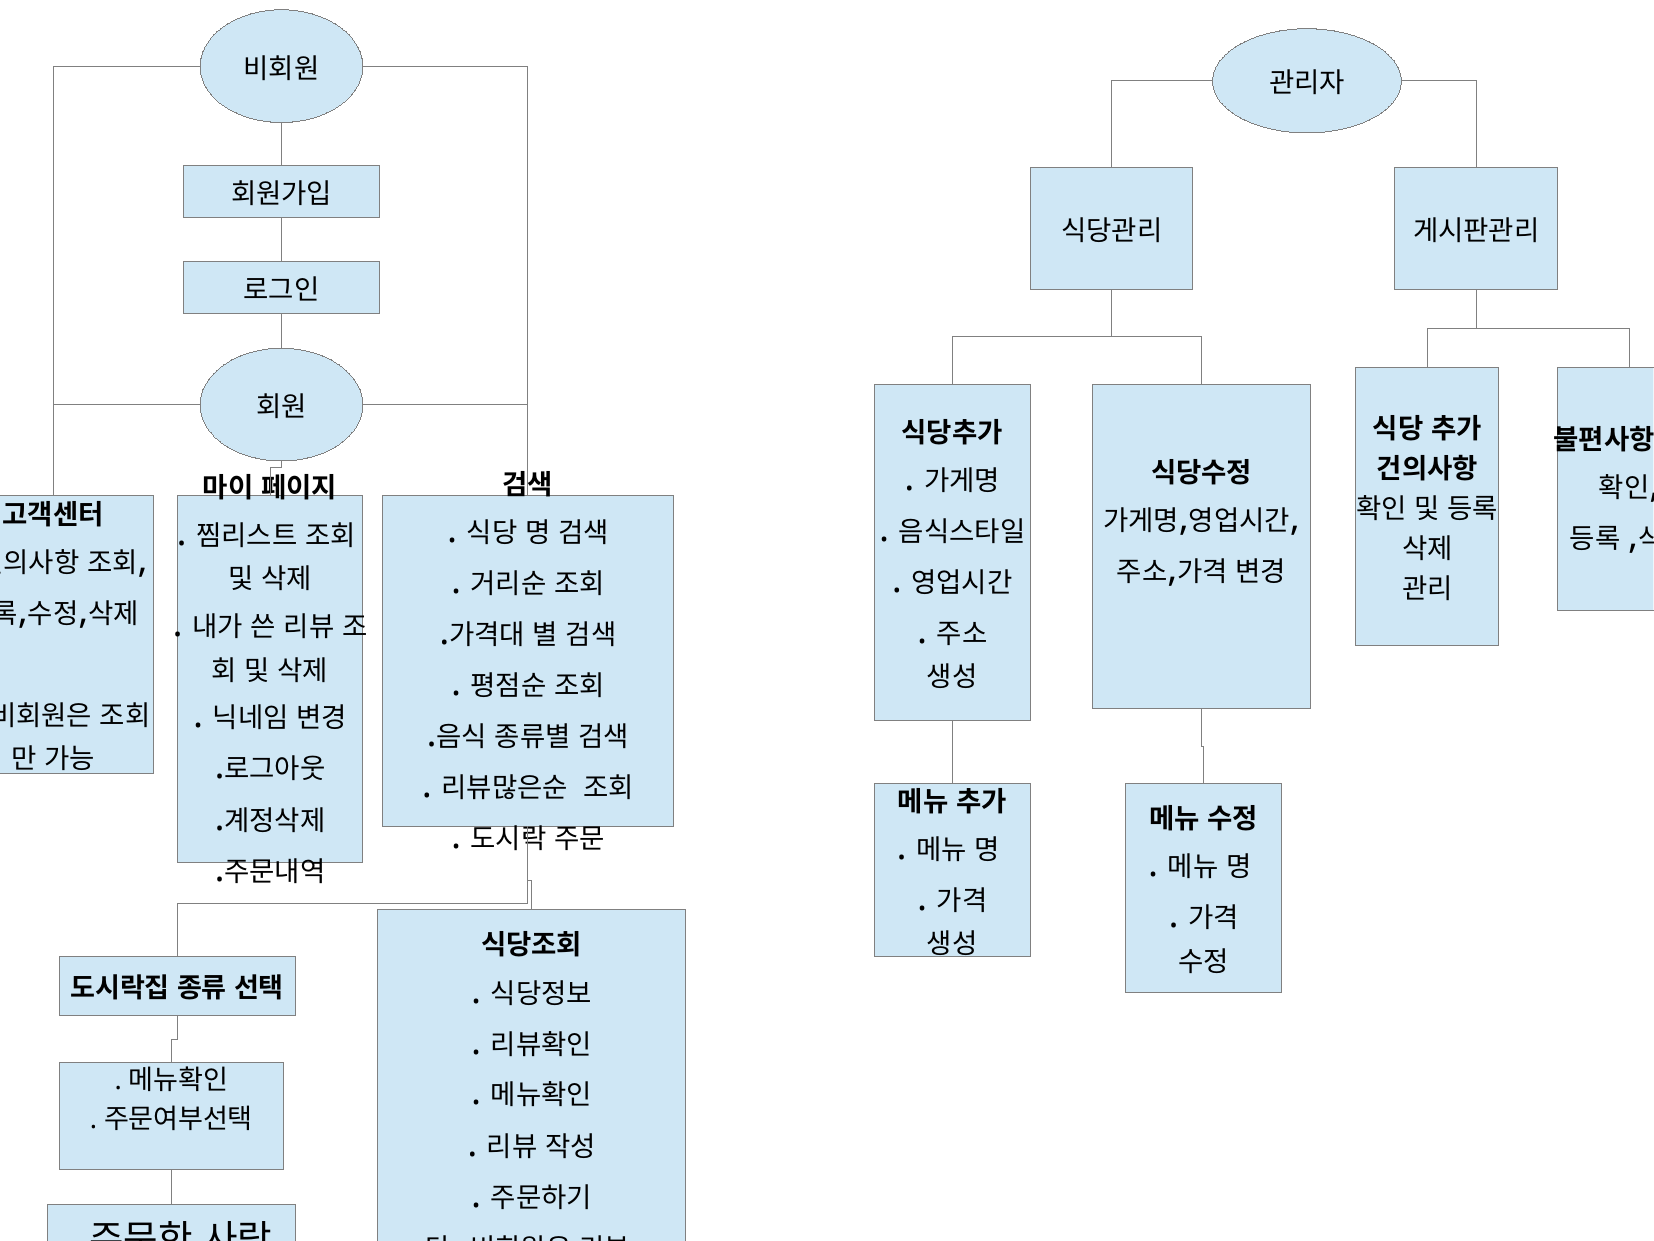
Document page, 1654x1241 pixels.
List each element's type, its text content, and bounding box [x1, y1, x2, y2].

text_box 관리자 [1212, 28, 1402, 133]
text_box 메뉴 수정 . 메뉴 명 . 가격 수정 [1125, 783, 1282, 993]
text_box 회원가입 [183, 165, 380, 218]
text_box 불편사항접수 확인, 등록 ,삭제 [1557, 367, 1654, 611]
text_box 식당조회 . 식당정보 . 리뷰확인 . 메뉴확인 . 리뷰 작성 . 주문하기 단, 비회원은 리뷰 작성 불가 [377, 909, 686, 1241]
text_box . 메뉴확인 . 주문여부선택 [59, 1062, 284, 1170]
text_box 도시락집 종류 선택 [59, 956, 296, 1016]
text_box . 주문한 사람 닉네임 출력 [47, 1204, 296, 1241]
text_box 게시판관리 [1394, 167, 1558, 290]
text_box 검색 . 식당 명 검색 . 거리순 조회 .가격대 별 검색 . 평점순 조회 .음식 종류별 검색 . 리뷰많은순 조회 . 도시락 주문 [382, 495, 674, 827]
text_box 식당 추가 건의사항 확인 및 등록 삭제 관리 [1355, 367, 1499, 646]
text_box 회원 [200, 348, 363, 461]
text_box 고객센터 . 건의사항 조회, 등록,수정,삭제 단,비회원은 조회 만 가능 [0, 495, 154, 774]
text_box 로그인 [183, 261, 380, 314]
text_box 비회원 [200, 9, 363, 123]
text_box 메뉴 추가 . 메뉴 명 . 가격 생성 [874, 783, 1031, 957]
text_box 식당관리 [1030, 167, 1193, 290]
text_box 마이 페이지 . 찜리스트 조회 및 삭제 . 내가 쓴 리뷰 조 회 및 삭제 . 닉네임 변경 .로그아웃 .계정삭제 .주문내역 [177, 495, 363, 863]
text_box 식당수정 가게명,영업시간, 주소,가격 변경 [1092, 384, 1311, 709]
text_box 식당추가 . 가게명 . 음식스타일 . 영업시간 . 주소 생성 [874, 384, 1031, 721]
